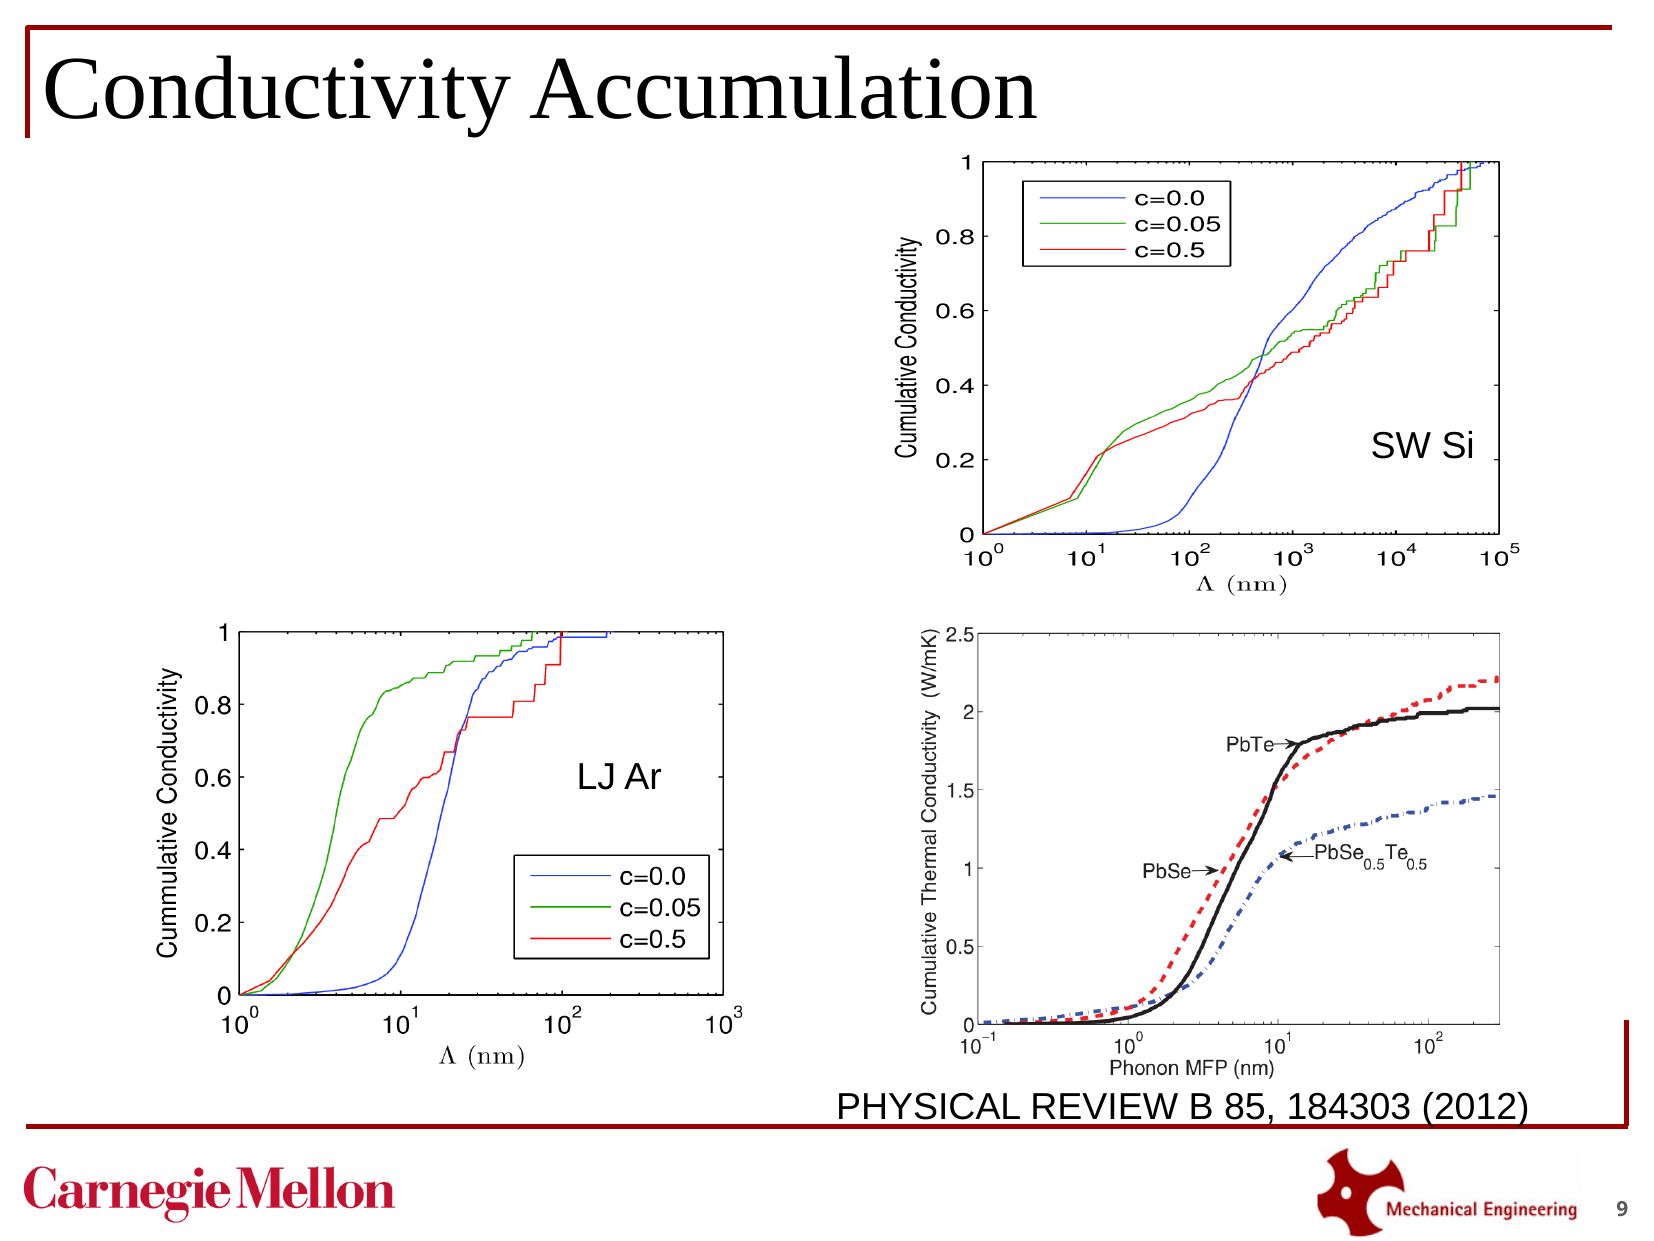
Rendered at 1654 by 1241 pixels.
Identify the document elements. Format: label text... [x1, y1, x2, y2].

title Conductivity Accumulation [27, 21, 1613, 145]
text_box PHYSICAL REVIEW B 85, 184303 (2012) [821, 1074, 1621, 1141]
picture [123, 593, 788, 1112]
picture [859, 140, 1546, 1074]
text_box LJ Ar [561, 744, 695, 811]
picture [17, 1157, 403, 1224]
picture [1314, 1141, 1585, 1240]
text_box SW Si [1355, 413, 1546, 480]
